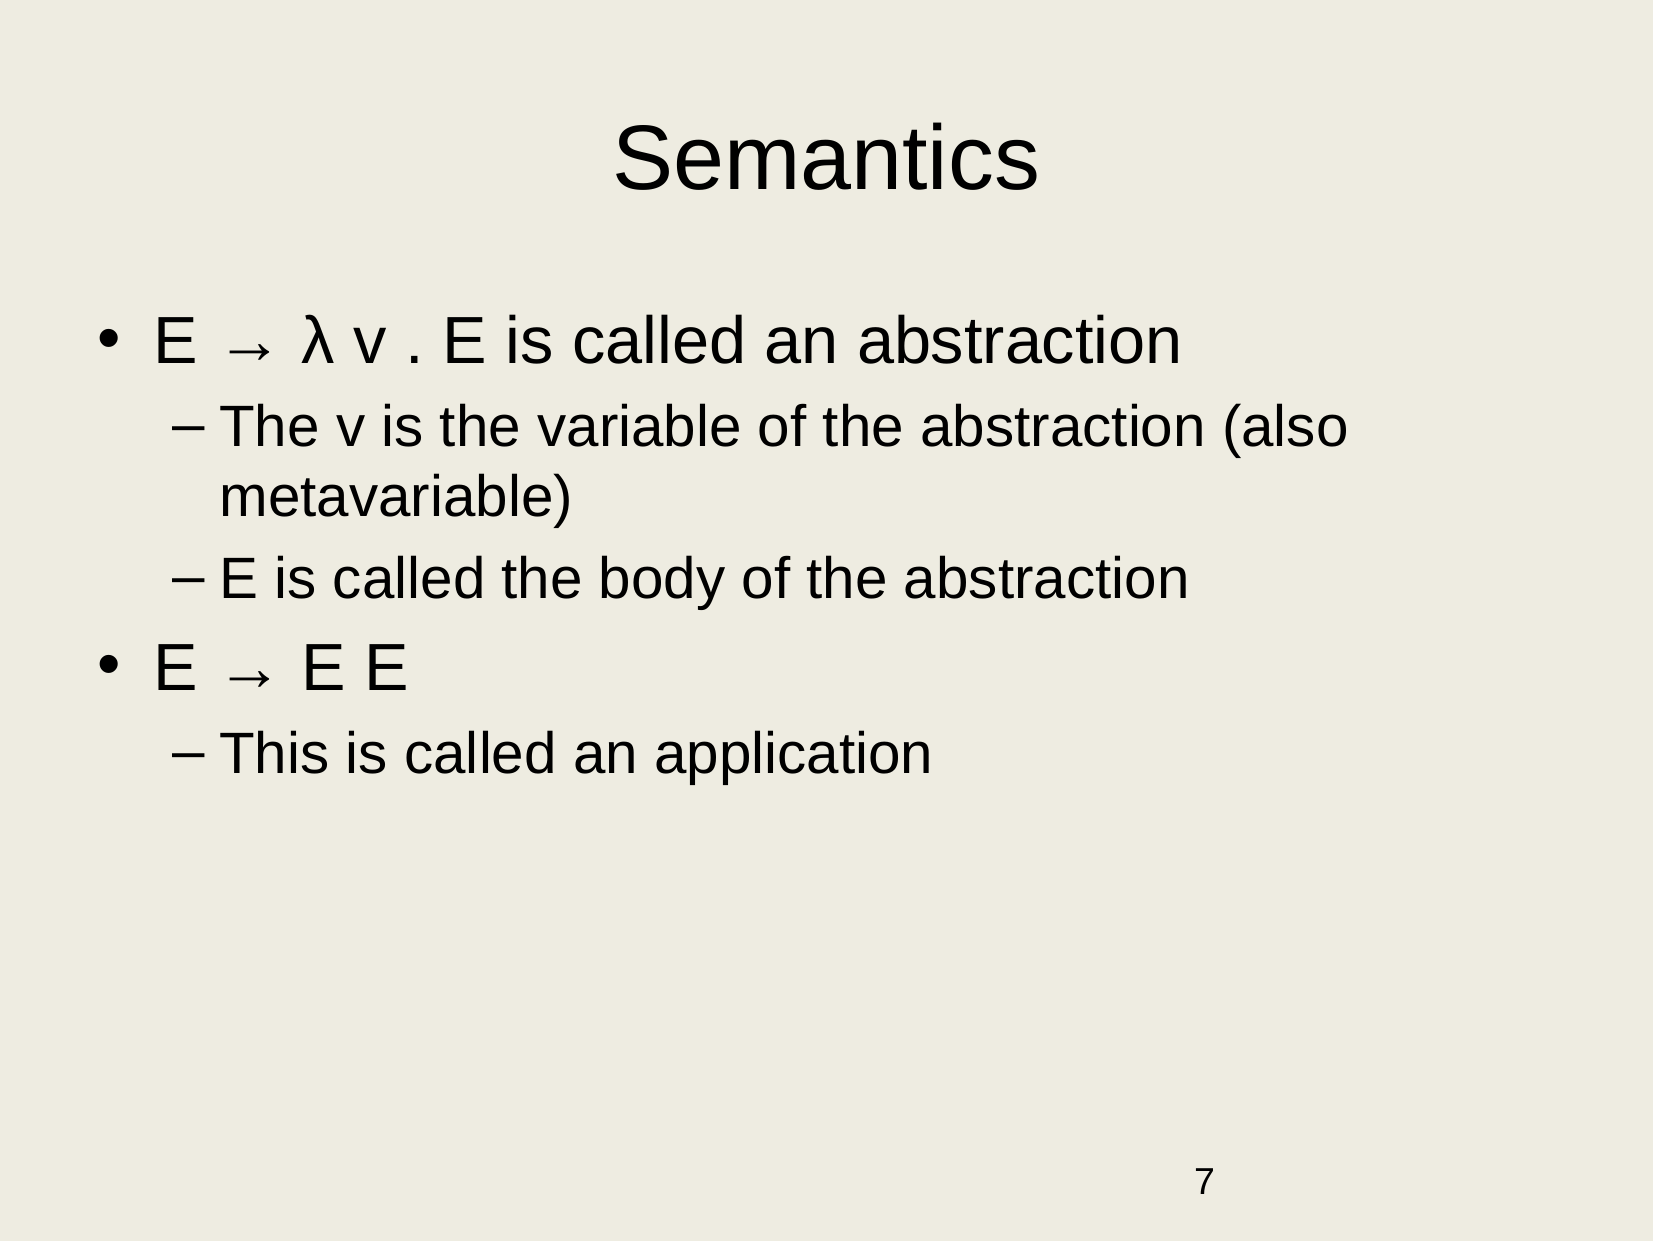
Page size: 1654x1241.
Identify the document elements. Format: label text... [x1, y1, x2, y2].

list E → λ v . E is called an abstraction The v is the variable of the abstraction (also metavariable) E is called the body of the abstraction E → E E This is called an application [82, 289, 1571, 1109]
title Semantics [82, 49, 1571, 257]
slide_number <number> [1179, 1149, 1565, 1216]
